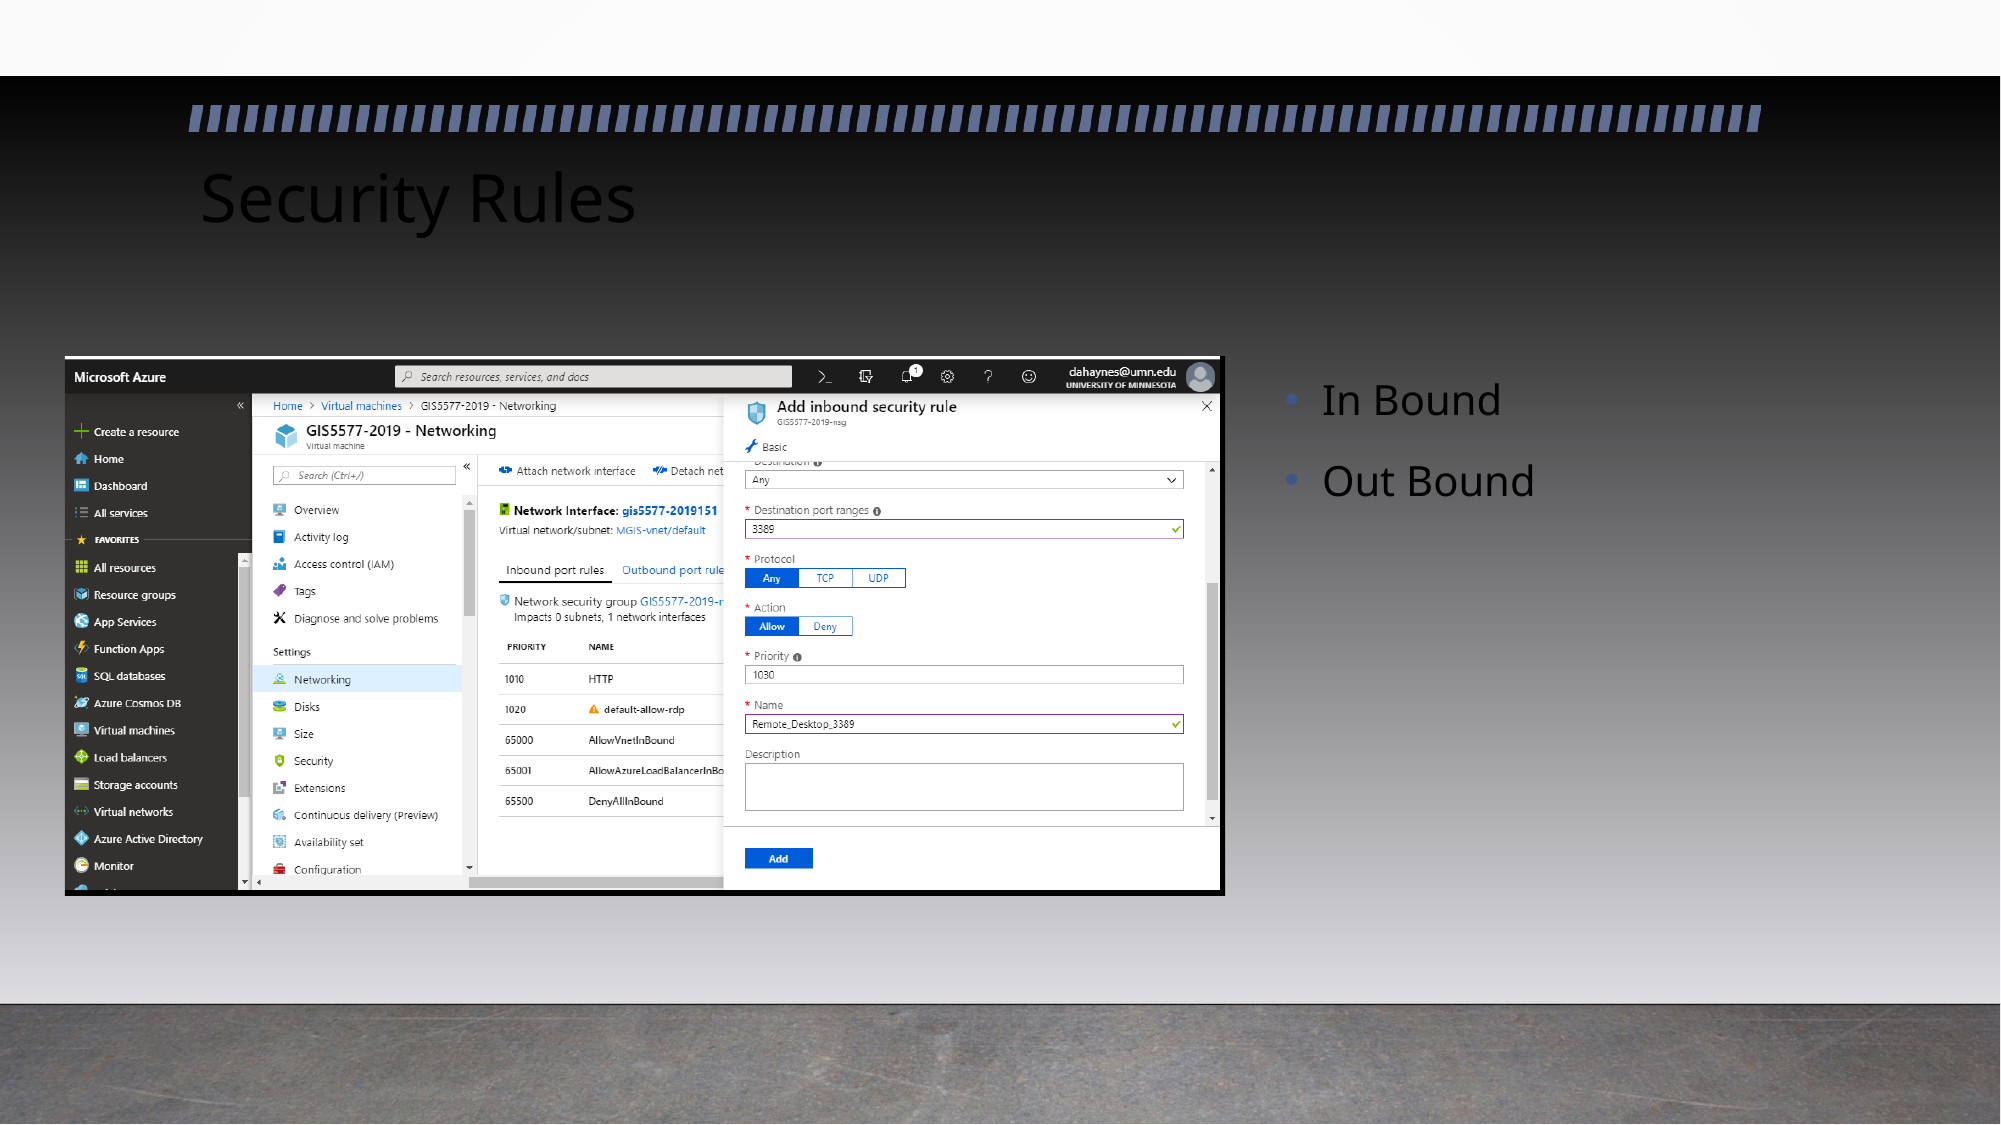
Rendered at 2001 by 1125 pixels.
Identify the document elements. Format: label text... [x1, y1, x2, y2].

list In Bound Out Bound [1269, 356, 1762, 896]
title Security Rules [185, 157, 1762, 331]
picture [64, 356, 1226, 896]
